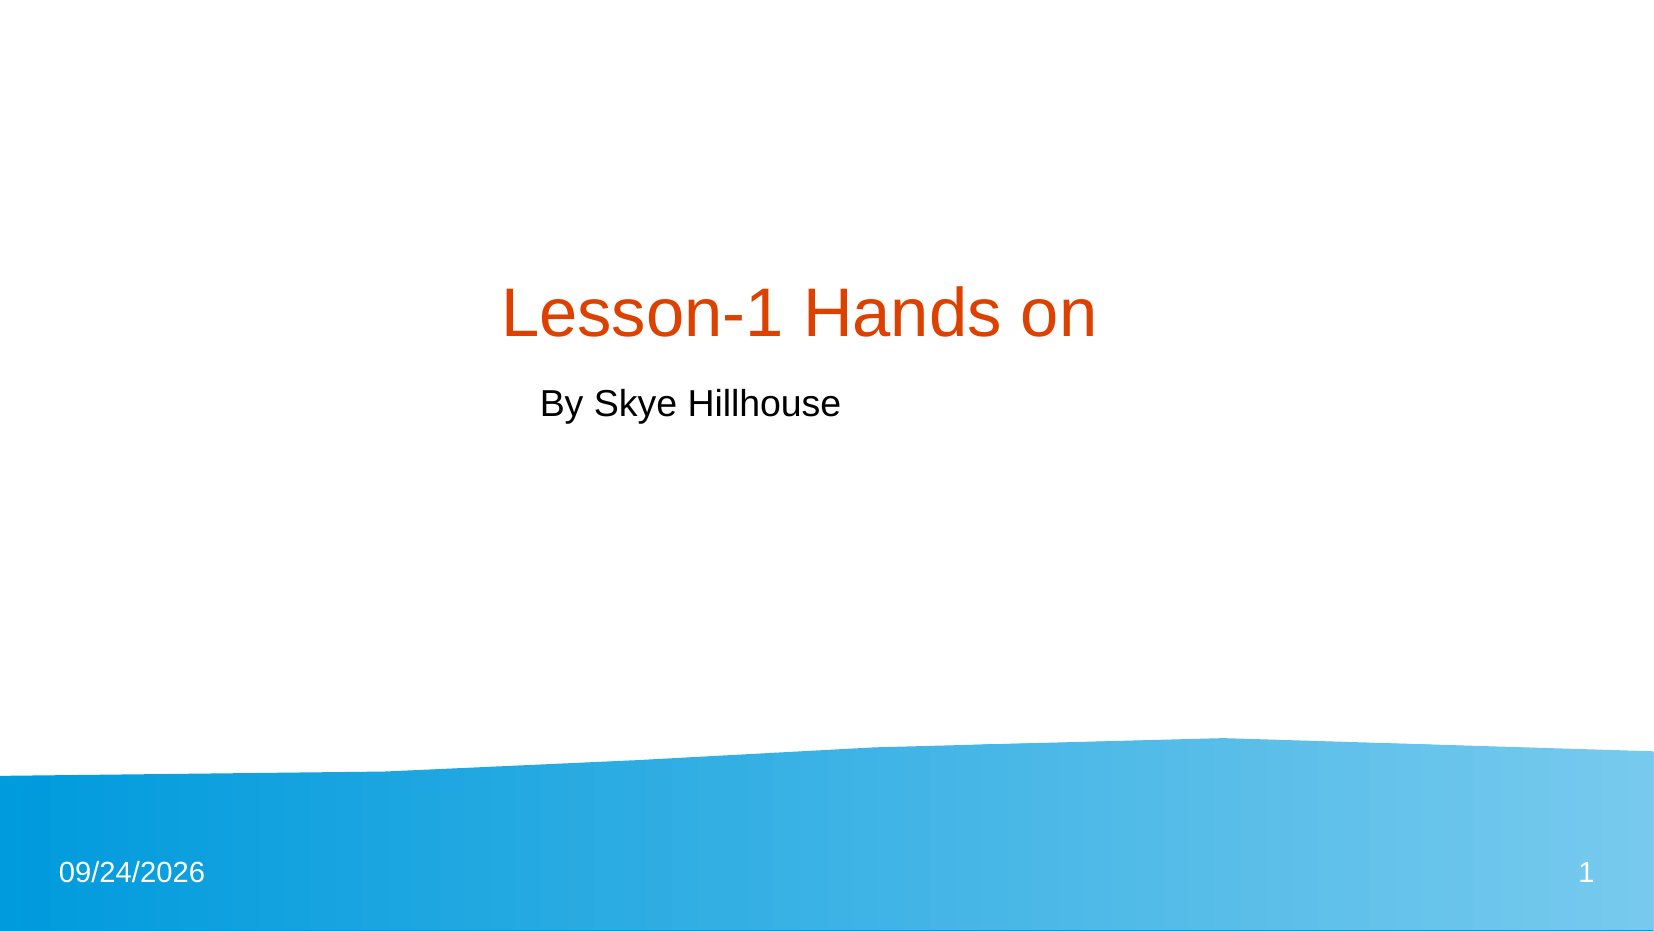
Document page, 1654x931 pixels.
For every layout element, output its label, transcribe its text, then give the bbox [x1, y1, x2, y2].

text_box By Skye Hillhouse [525, 375, 1126, 432]
title Lesson-1 Hands on [61, 262, 1538, 440]
